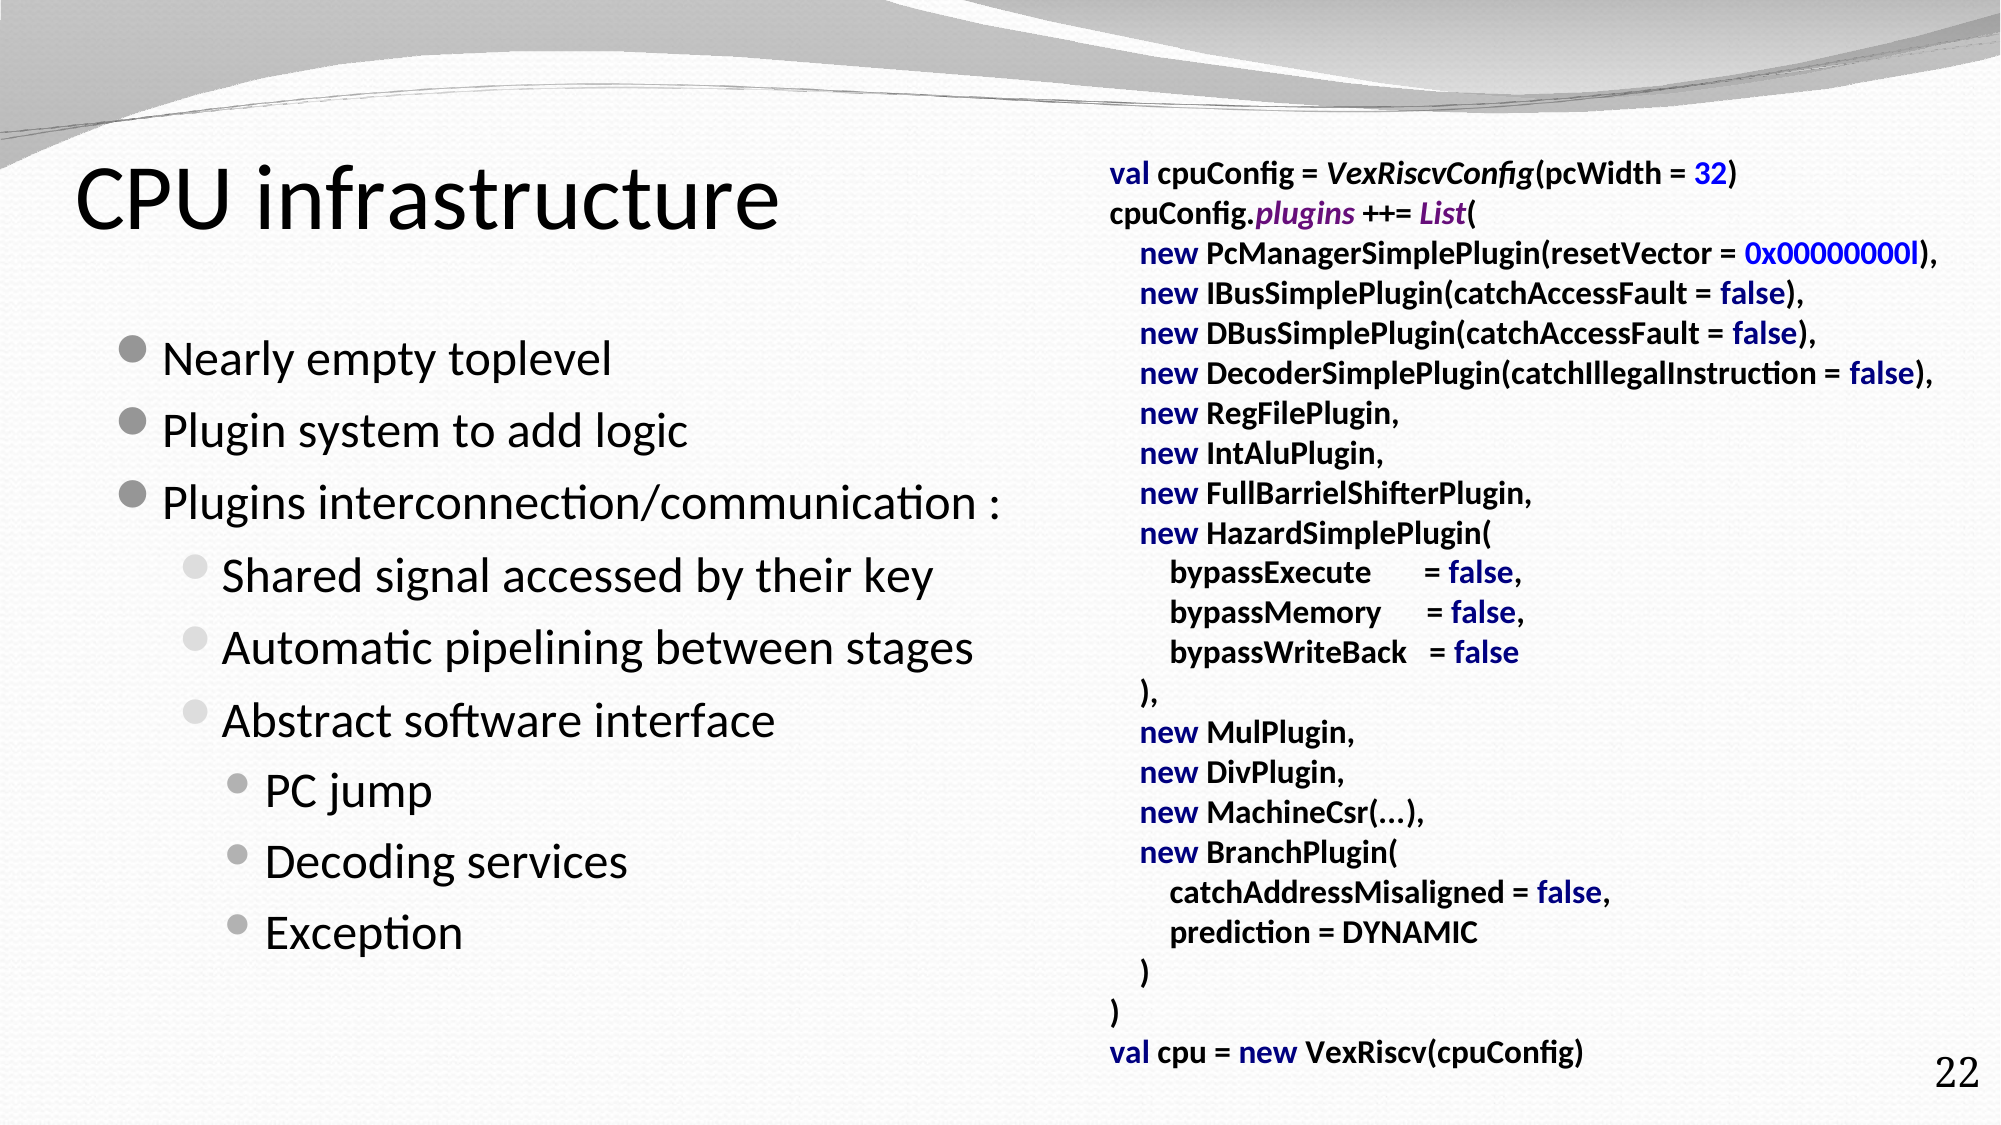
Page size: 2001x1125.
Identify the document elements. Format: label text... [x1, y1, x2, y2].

text_box val cpuConfig = VexRiscvConfig(pcWidth = 32) cpuConfig.plugins ++= List( new PcManagerSimplePlugin(resetVector = 0x00000000l), new IBusSimplePlugin(catchAccessFault = false), new DBusSimplePlugin(catchAccessFault = false), new DecoderSimplePlugin(catchIllegalInstruction = false), new RegFilePlugin, new IntAluPlugin, new FullBarrielShifterPlugin, new HazardSimplePlugin( bypassExecute = false, bypassMemory = false, bypassWriteBack = false ), new MulPlugin, new DivPlugin, new MachineCsr(...), new BranchPlugin( catchAddressMisaligned = false, prediction = DYNAMIC ) ) val cpu = new VexRiscv(cpuConfig) [1094, 144, 2001, 1125]
list Nearly empty toplevel Plugin system to add logic Plugins interconnection/communication : Shared signal accessed by their key Automatic pipelining between stages Abstract software interface PC jump Decoding services Exception [99, 317, 1901, 1038]
title CPU infrastructure [75, 60, 1666, 248]
picture [0, 0, 2001, 1125]
